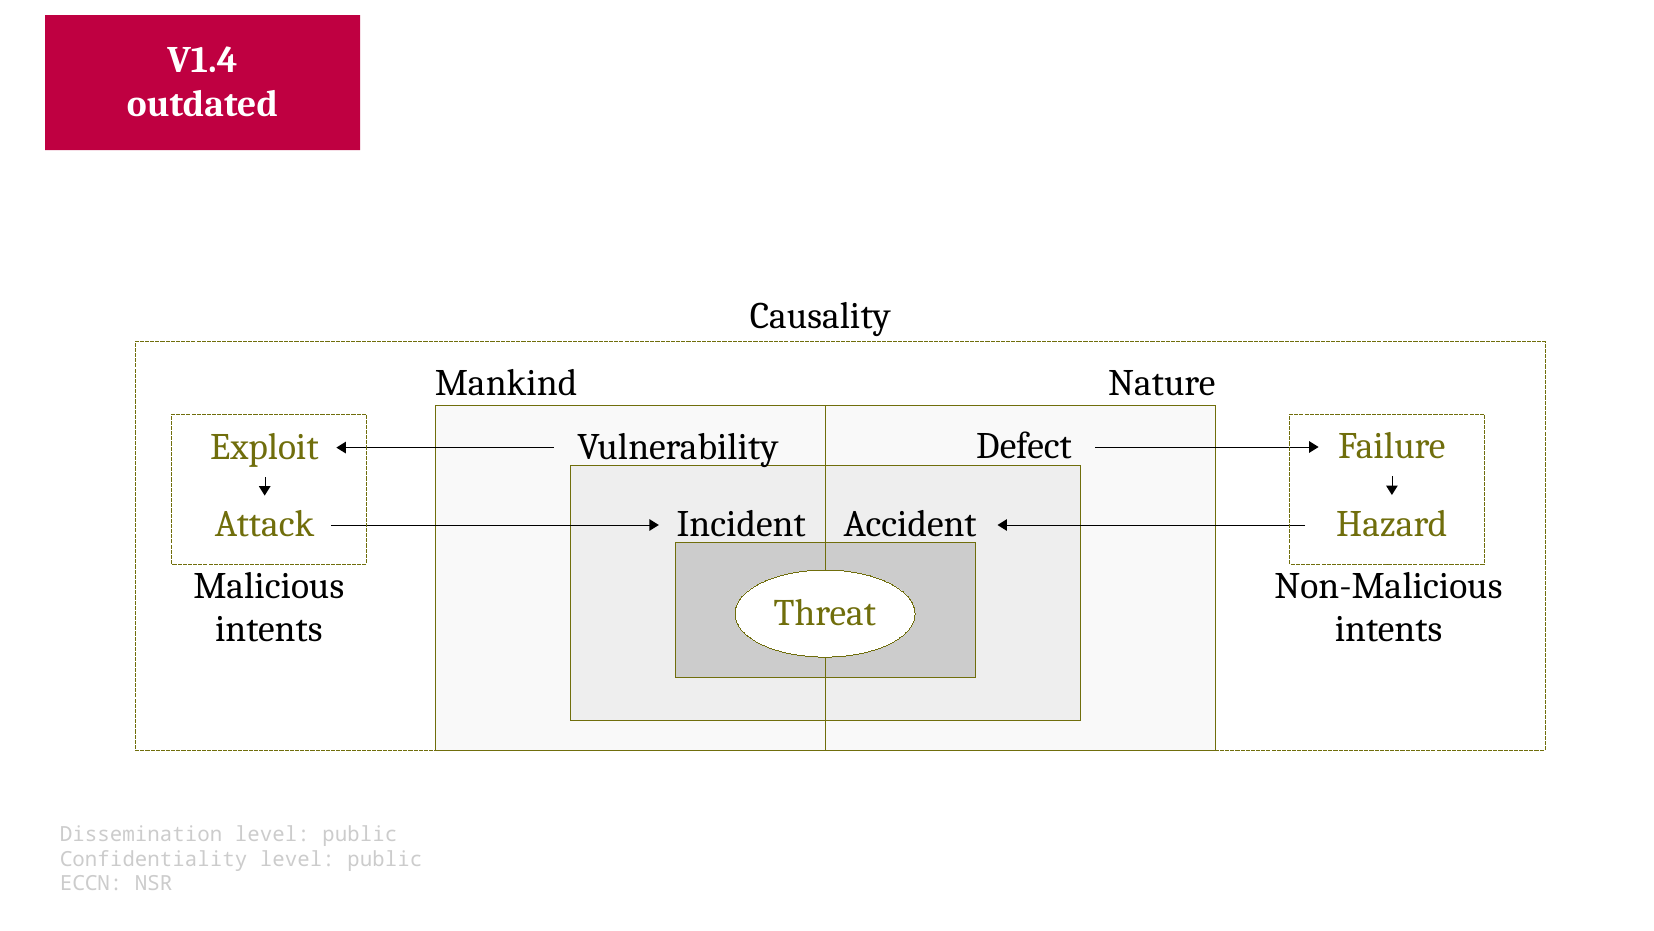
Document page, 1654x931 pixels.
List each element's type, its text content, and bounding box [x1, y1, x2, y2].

text_box Hazard [1305, 495, 1479, 556]
text_box [135, 341, 1546, 751]
text_box Failure [1318, 417, 1466, 477]
text_box Malicious intents [156, 557, 382, 661]
text_box Nature [1093, 354, 1244, 414]
text_box Threat [735, 570, 916, 658]
text_box Defect [961, 417, 1096, 477]
text_box Causality [735, 287, 916, 349]
text_box Incident [658, 495, 823, 556]
text_box Attack [198, 495, 331, 555]
text_box Exploit [192, 418, 337, 478]
text_box Non-Malicious intents [1253, 557, 1524, 661]
text_box Accident [823, 495, 998, 555]
text_box Mankind [420, 354, 601, 417]
text_box Vulnerability [553, 418, 794, 477]
text_box V1.4 outdated [45, 15, 361, 151]
text_box Dissemination level: public Confidentiality level: public ECCN: NSR [45, 815, 917, 903]
